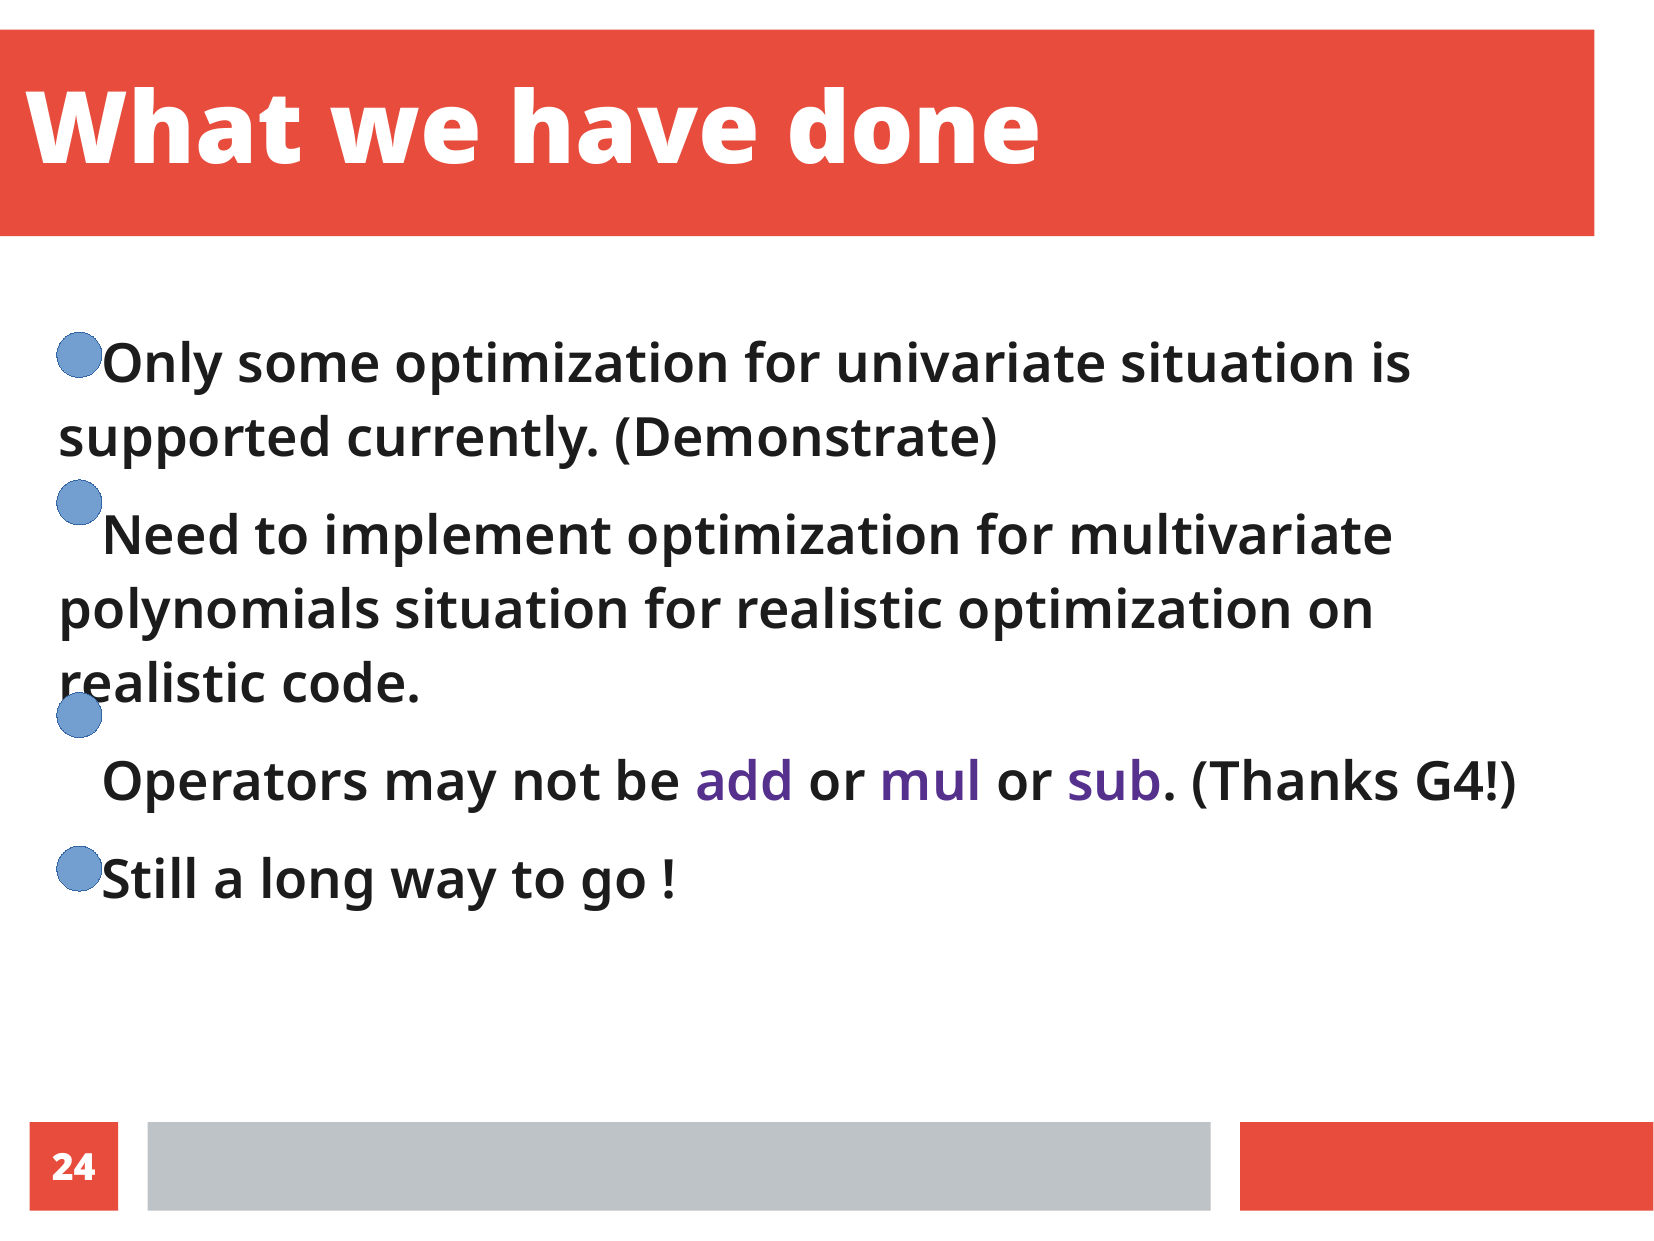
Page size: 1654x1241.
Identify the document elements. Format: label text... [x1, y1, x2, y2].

title What we have done [24, 45, 1561, 193]
text_box [56, 692, 102, 738]
text_box [56, 846, 102, 892]
list Only some optimization for univariate situation is supported currently. (Demonstrate) Need to implement optimization for multivariate polynomials situation for realistic optimization on realistic code. Operators may not be add or mul or sub. (Thanks G4!) Still a long way to go ! [59, 324, 1565, 1093]
text_box [56, 332, 102, 378]
text_box [56, 479, 102, 525]
